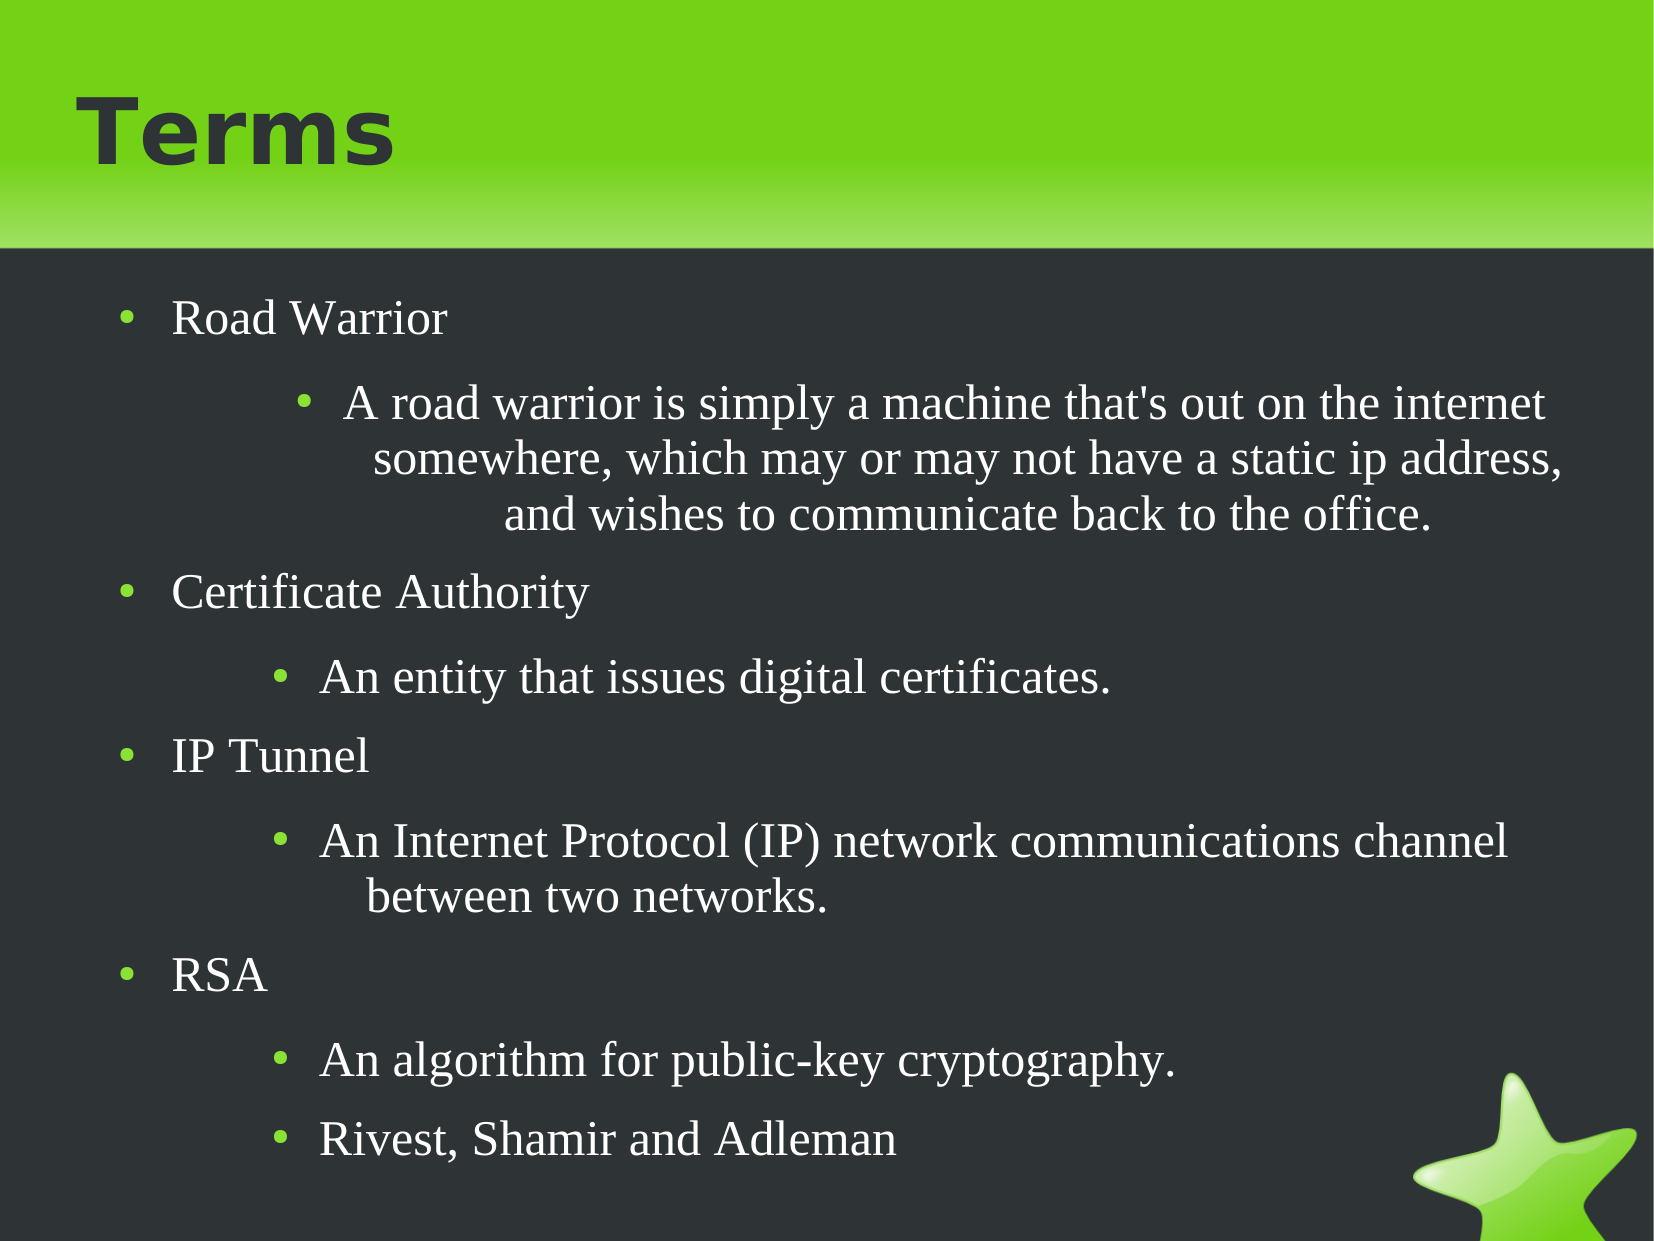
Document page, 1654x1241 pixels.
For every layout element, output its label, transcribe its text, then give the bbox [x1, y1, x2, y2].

title Terms [76, 36, 1565, 229]
picture [0, 0, 1654, 1241]
list Road Warrior A road warrior is simply a machine that's out on the internet somewhere, which may or may not have a static ip address, and wishes to communicate back to the office. Certificate Authority An entity that issues digital certificates. IP Tunnel An Internet Protocol (IP) network communications channel between two networks. RSA An algorithm for public-key cryptography. Rivest, Shamir and Adleman [82, 290, 1571, 1229]
